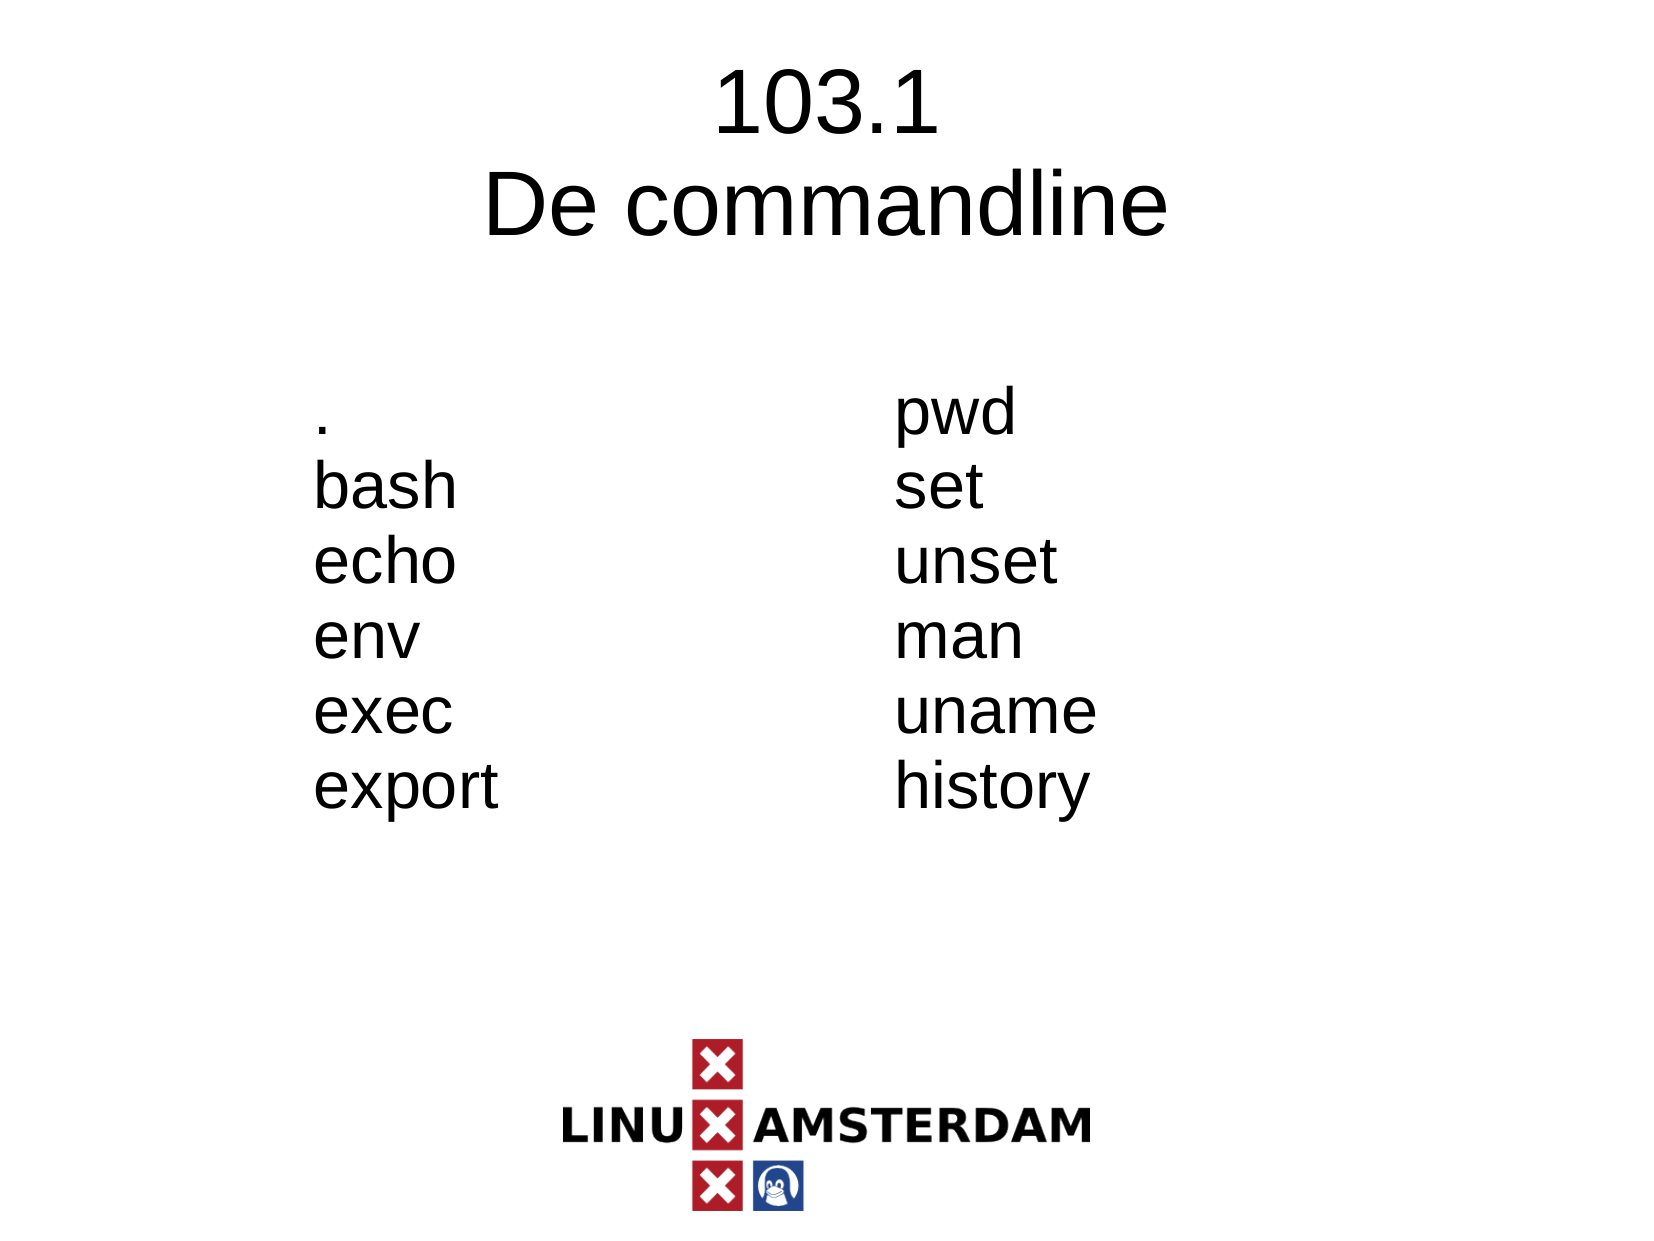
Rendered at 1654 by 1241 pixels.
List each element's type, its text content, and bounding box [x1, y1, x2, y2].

table_header . bash echo env exec export [226, 367, 880, 1014]
title 103.1 De commandline [82, 49, 1571, 257]
table_header pwd set unset man uname history [881, 367, 1535, 1014]
picture [563, 1039, 1090, 1211]
